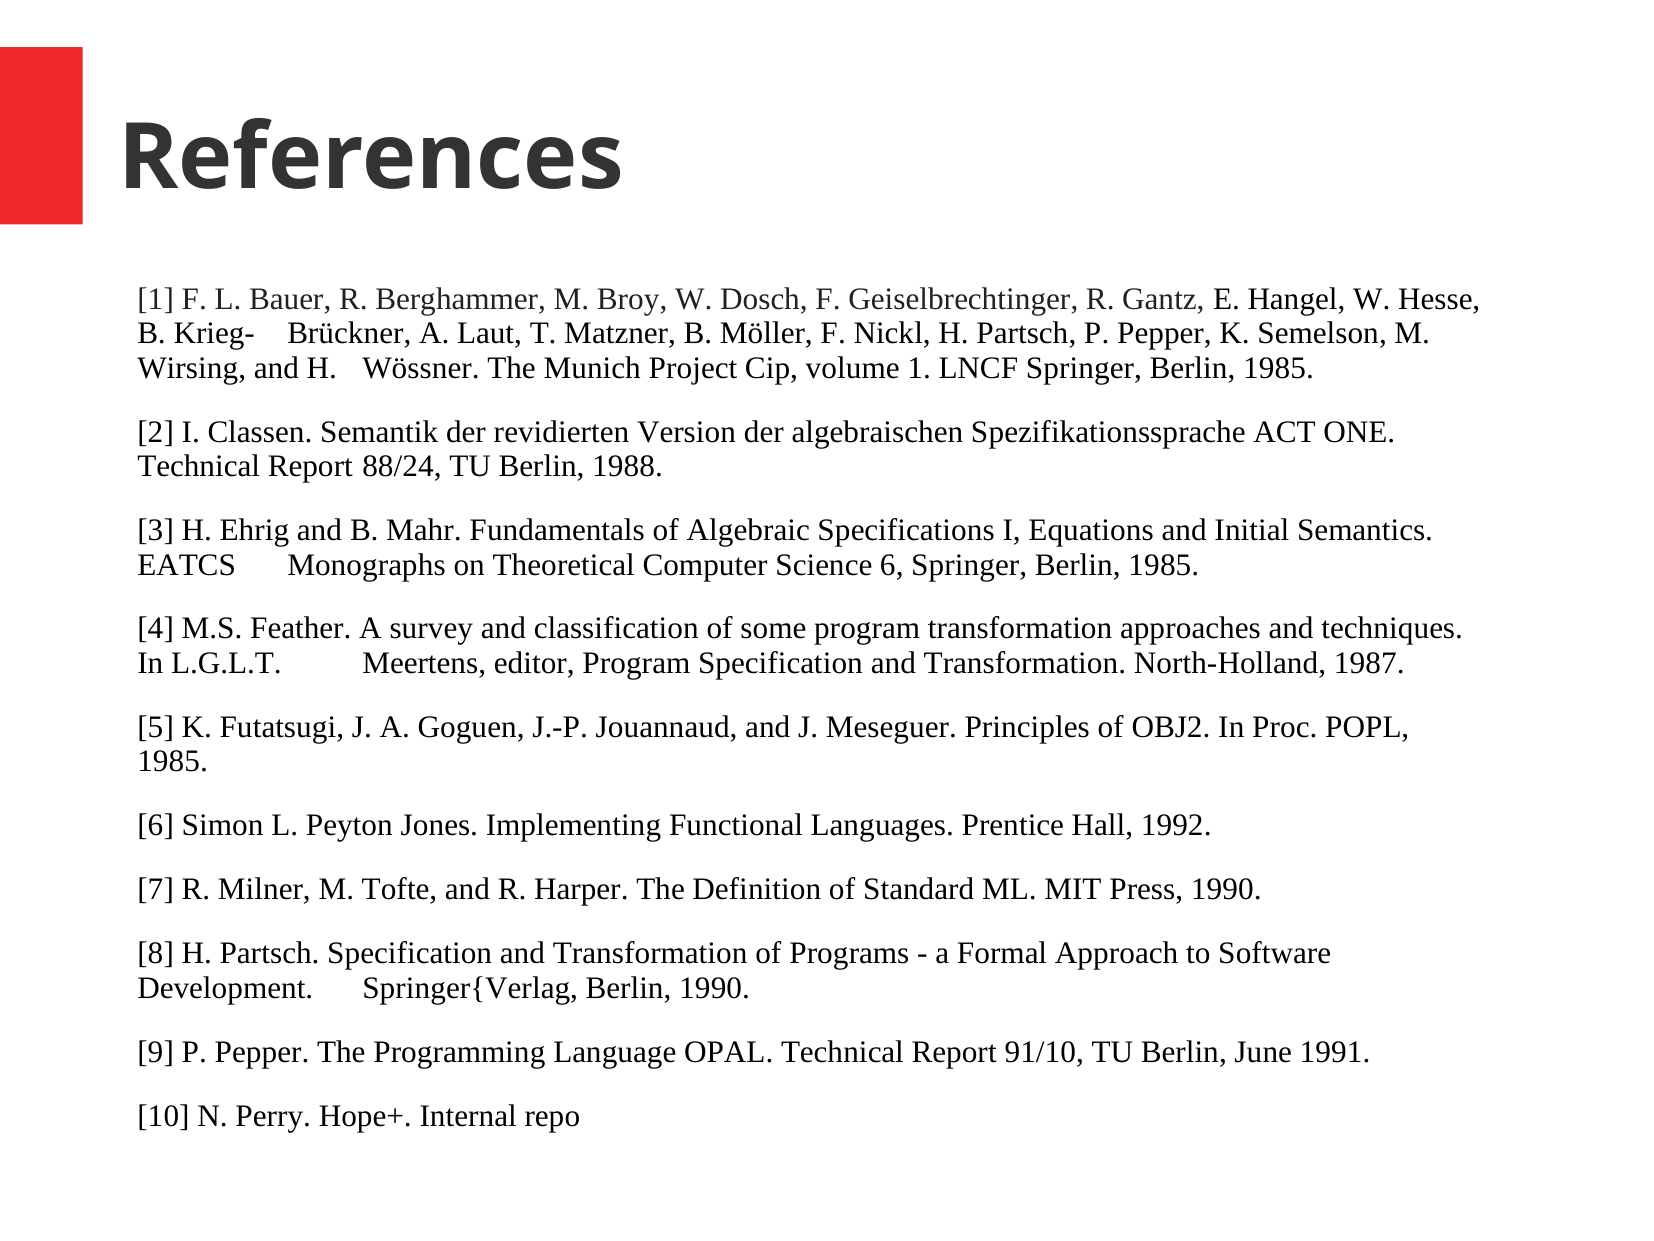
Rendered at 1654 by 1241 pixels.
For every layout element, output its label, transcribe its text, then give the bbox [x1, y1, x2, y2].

title References [118, 49, 1571, 257]
list [1] F. L. Bauer, R. Berghammer, M. Broy, W. Dosch, F. Geiselbrechtinger, R. Gantz, E. Hangel, W. Hesse, B. Krieg- Brückner, A. Laut, T. Matzner, B. Möller, F. Nickl, H. Partsch, P. Pepper, K. Semelson, M. Wirsing, and H. Wössner. The Munich Project Cip, volume 1. LNCF Springer, Berlin, 1985. [2] I. Classen. Semantik der revidierten Version der algebraischen Spezifikationssprache ACT ONE. Technical Report 88/24, TU Berlin, 1988. [3] H. Ehrig and B. Mahr. Fundamentals of Algebraic Specifications I, Equations and Initial Semantics. EATCS Monographs on Theoretical Computer Science 6, Springer, Berlin, 1985. [4] M.S. Feather. A survey and classification of some program transformation approaches and techniques. In L.G.L.T. Meertens, editor, Program Specification and Transformation. North-Holland, 1987. [5] K. Futatsugi, J. A. Goguen, J.-P. Jouannaud, and J. Meseguer. Principles of OBJ2. In Proc. POPL, 1985. [6] Simon L. Peyton Jones. Implementing Functional Languages. Prentice Hall, 1992. [7] R. Milner, M. Tofte, and R. Harper. The Definition of Standard ML. MIT Press, 1990. [8] H. Partsch. Specification and Transformation of Programs - a Formal Approach to Software Development. Springer{Verlag, Berlin, 1990. [9] P. Pepper. The Programming Language OPAL. Technical Report 91/10, TU Berlin, June 1991. [10] N. Perry. Hope+. Internal repo [137, 281, 1488, 1152]
